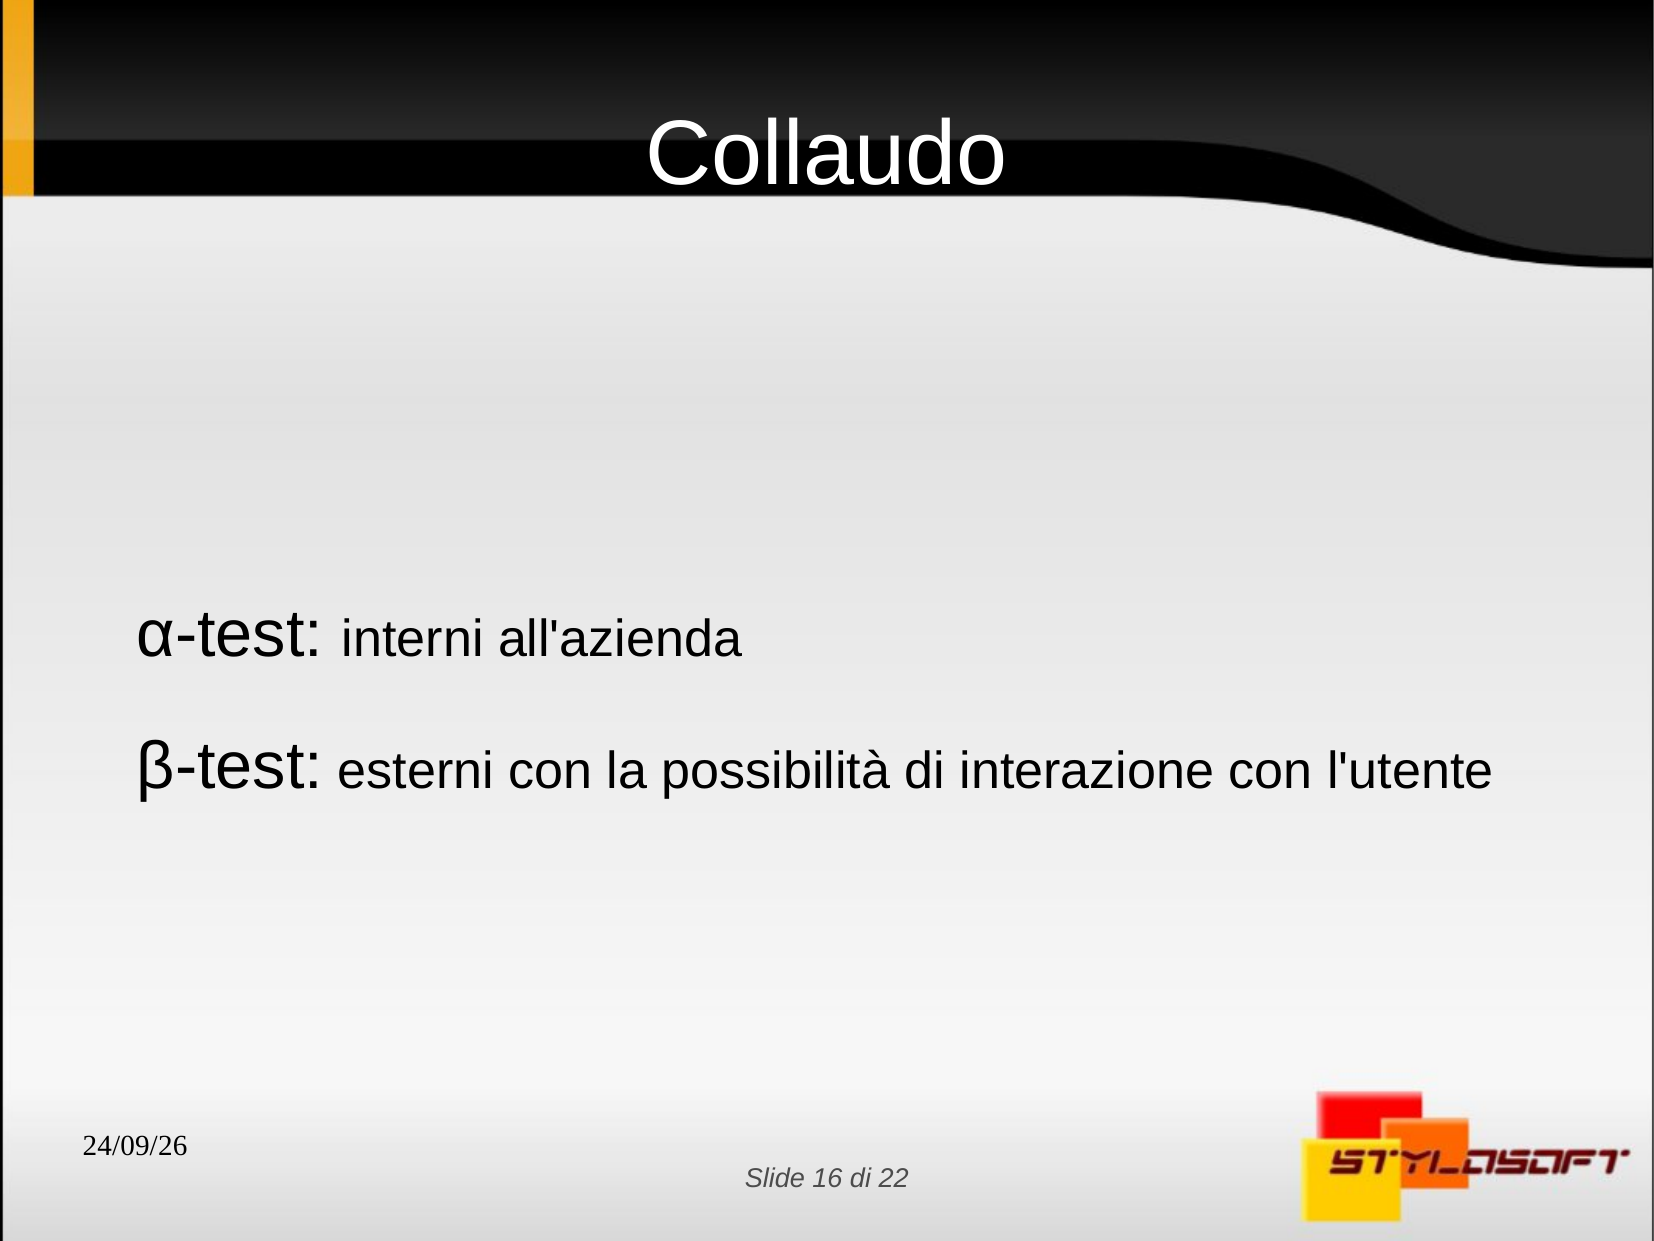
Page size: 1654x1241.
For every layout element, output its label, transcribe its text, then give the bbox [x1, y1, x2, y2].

picture [0, 0, 1654, 1156]
text_box Slide <numero> di 22 [0, 1156, 1654, 1241]
title Collaudo [82, 49, 1571, 257]
subtitle α-test: interni all'azienda β-test: esterni con la possibilità di interazione con l'utente [82, 297, 1571, 1102]
